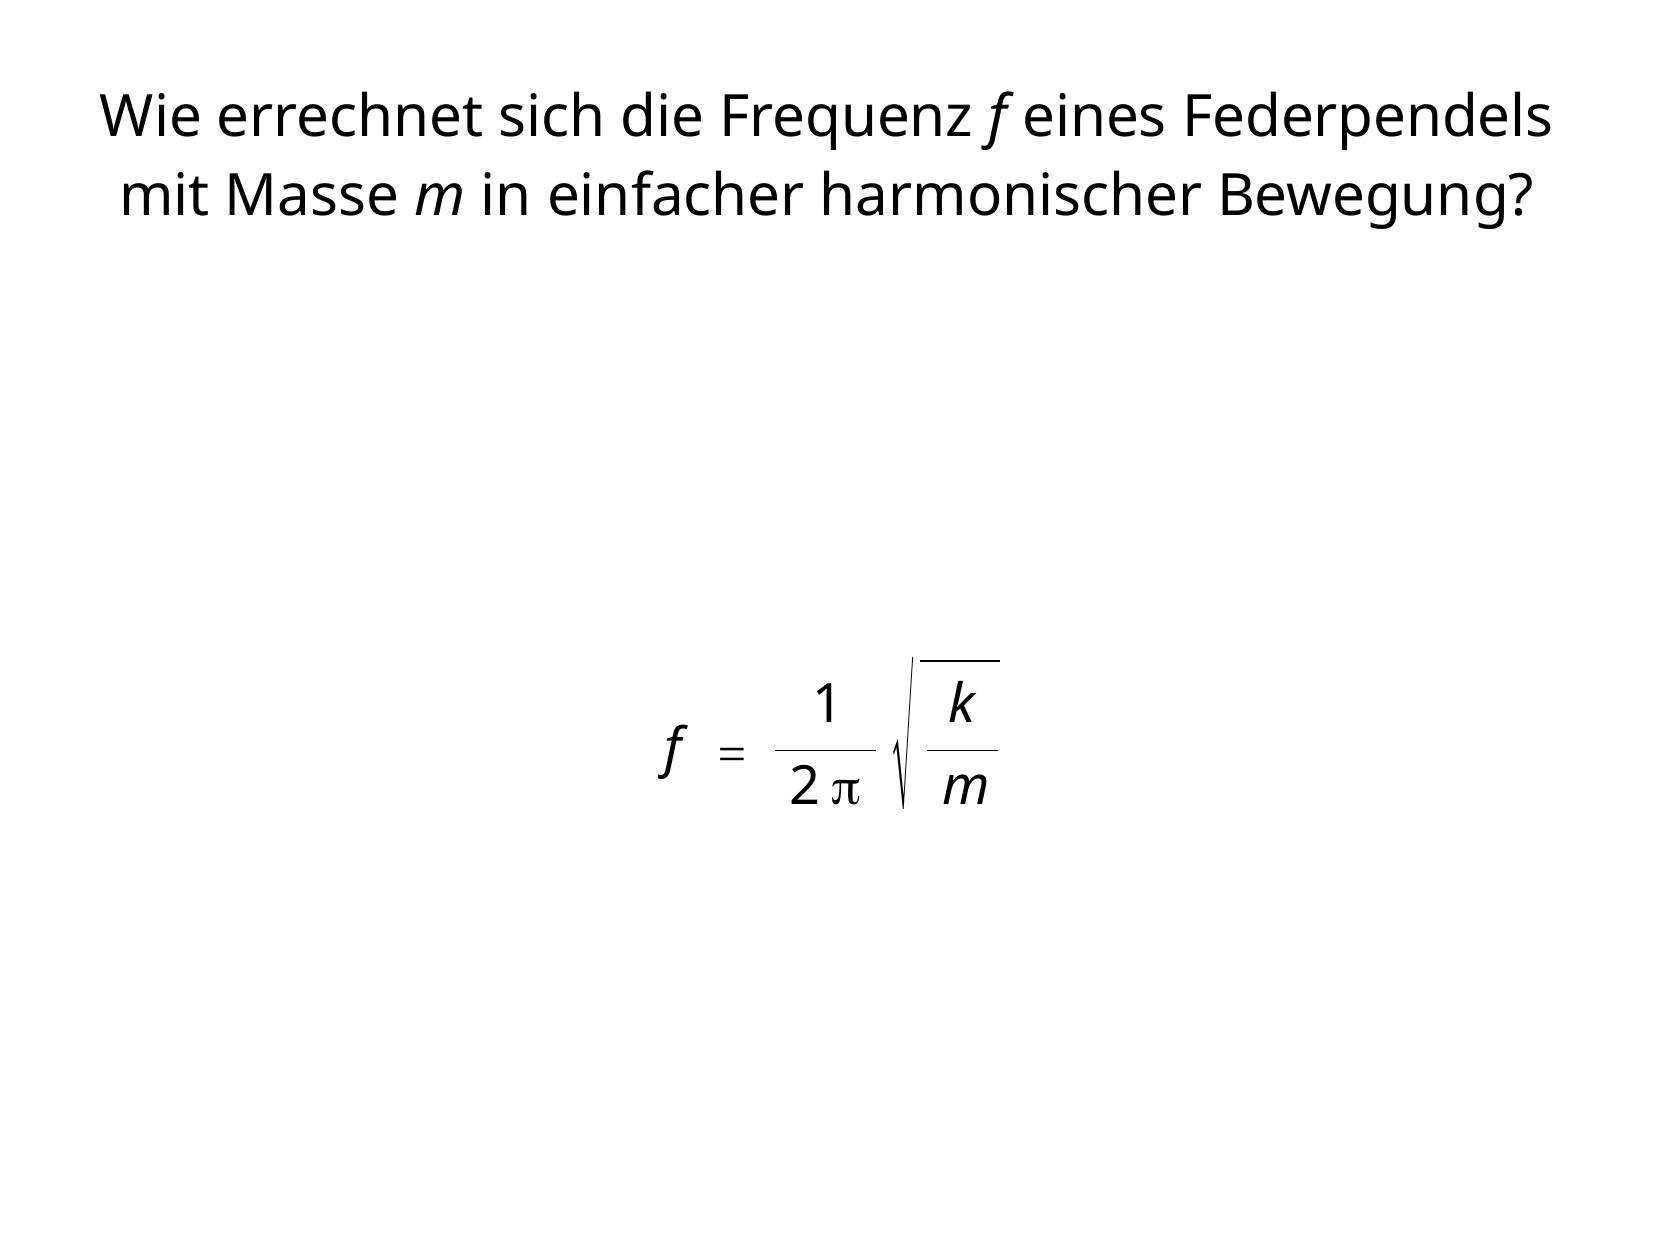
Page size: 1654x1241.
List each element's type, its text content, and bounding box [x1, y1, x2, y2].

title Wie errechnet sich die Frequenz f eines Federpendels mit Masse m in einfacher harmonischer Bewegung? [82, 49, 1571, 257]
chart [647, 656, 1007, 820]
